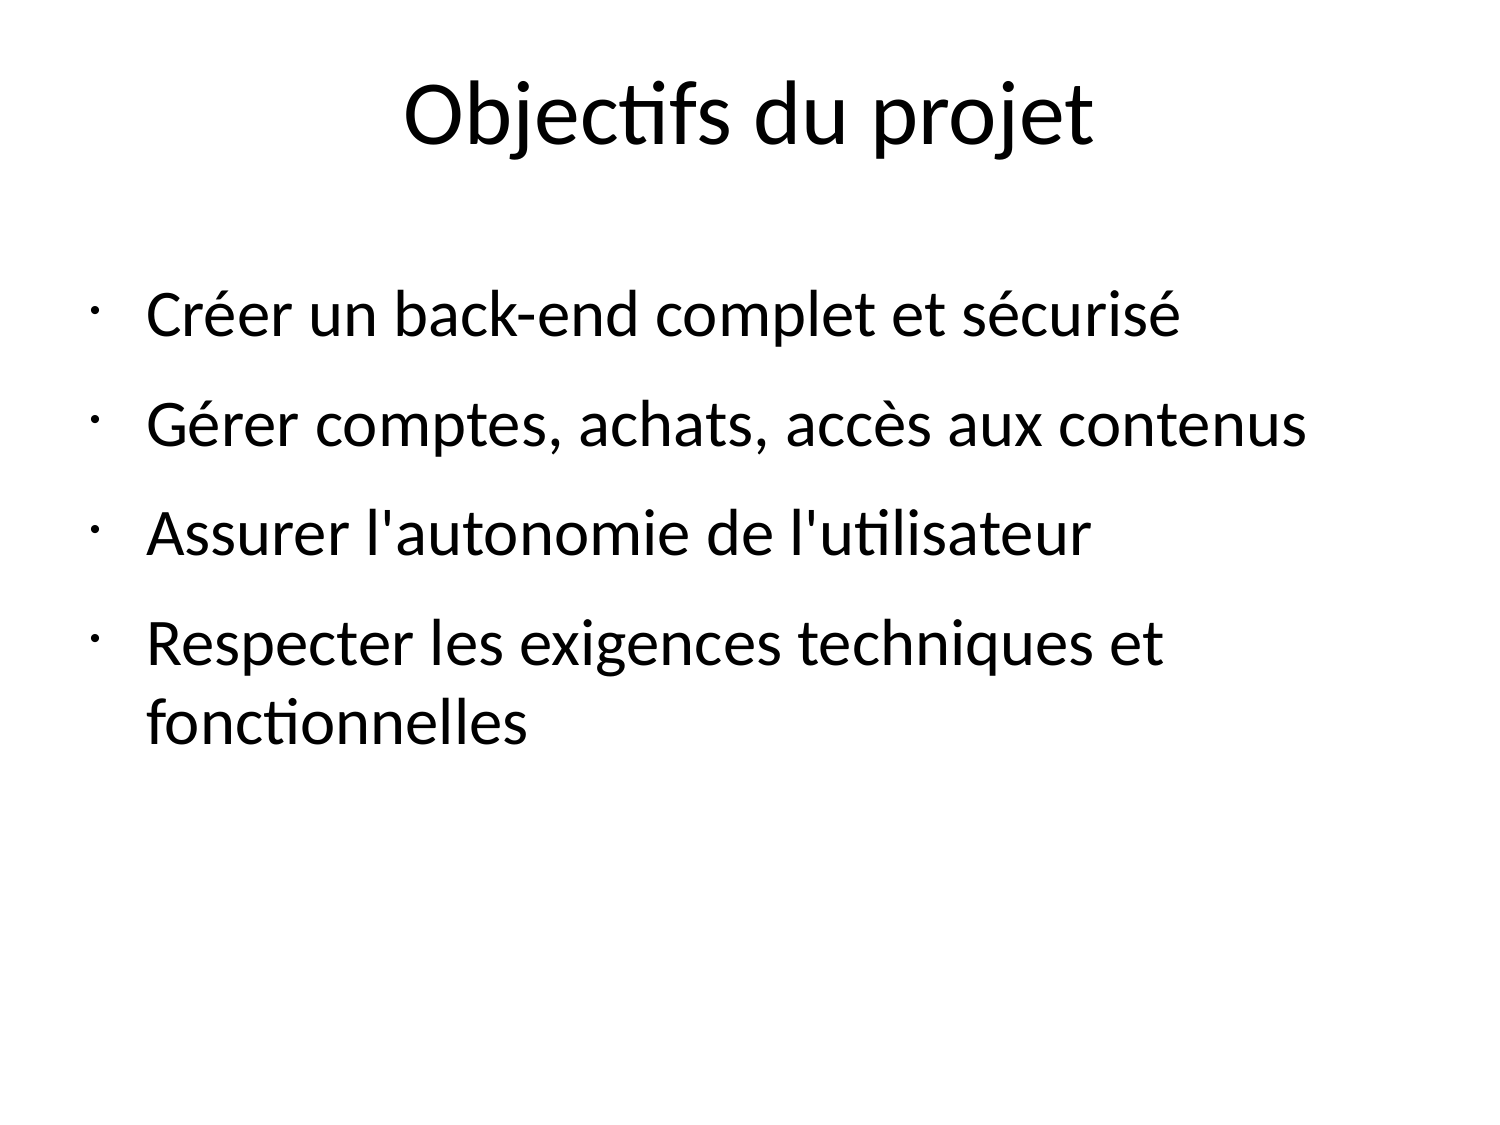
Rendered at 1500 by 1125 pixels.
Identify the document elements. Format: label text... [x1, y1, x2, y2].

title Objectifs du projet [75, 45, 1425, 233]
list Créer un back-end complet et sécurisé Gérer comptes, achats, accès aux contenus Assurer l'autonomie de l'utilisateur Respecter les exigences techniques et fonctionnelles [75, 262, 1425, 1005]
